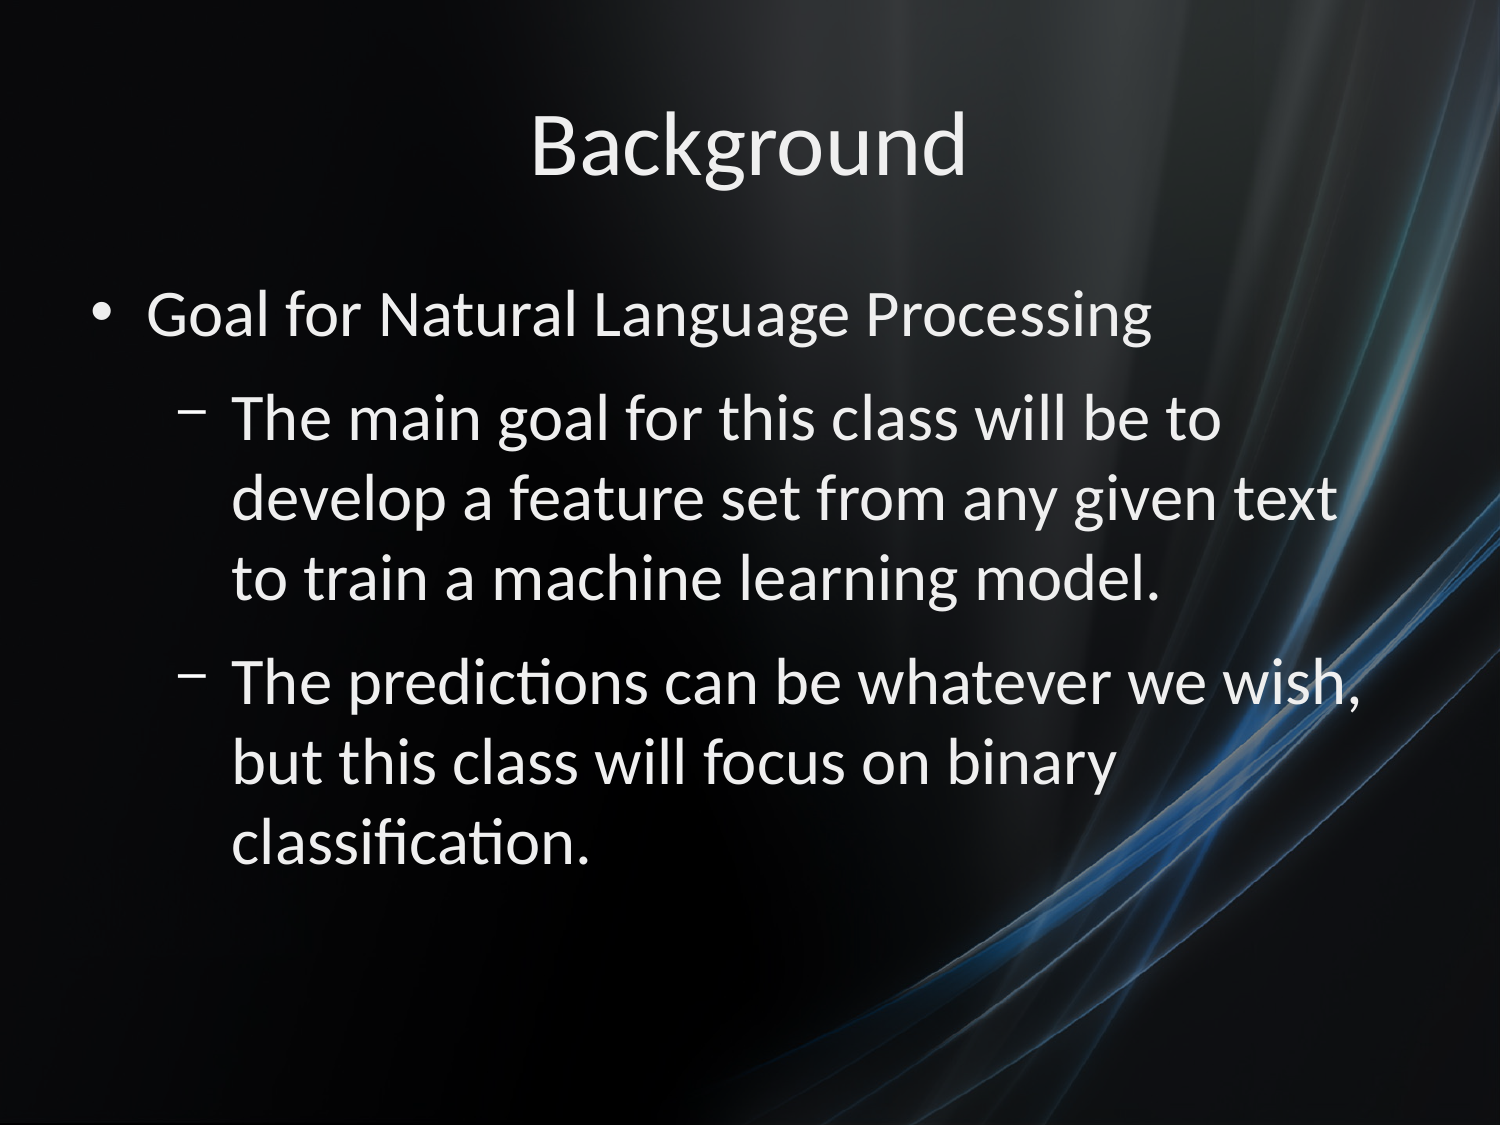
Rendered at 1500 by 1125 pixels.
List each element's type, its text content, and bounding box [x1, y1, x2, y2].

text_box [0, 0, 1500, 1125]
title Background [75, 45, 1425, 233]
list Goal for Natural Language Processing The main goal for this class will be to develop a feature set from any given text to train a machine learning model. The predictions can be whatever we wish, but this class will focus on binary classification. [75, 262, 1425, 1005]
